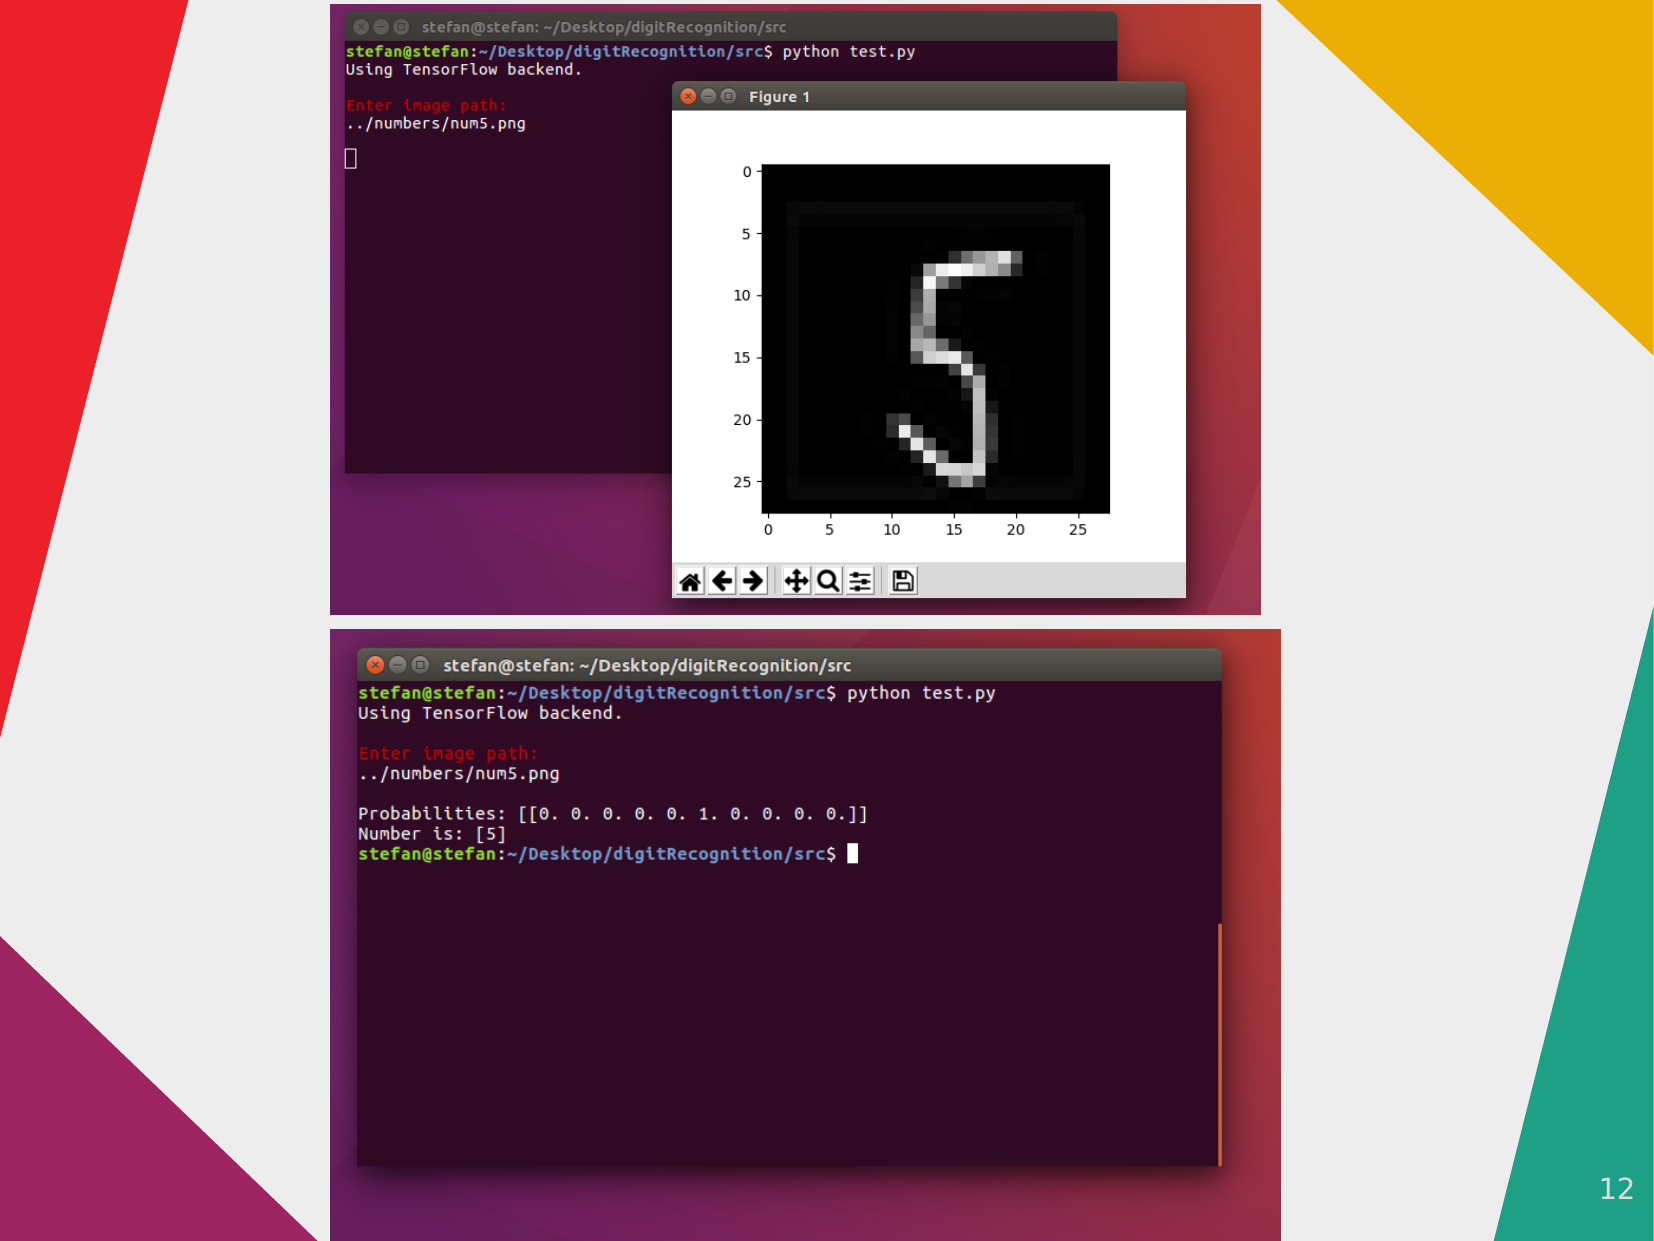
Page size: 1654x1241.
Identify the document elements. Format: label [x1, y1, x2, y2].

picture [330, 629, 1281, 1241]
picture [330, 4, 1261, 616]
